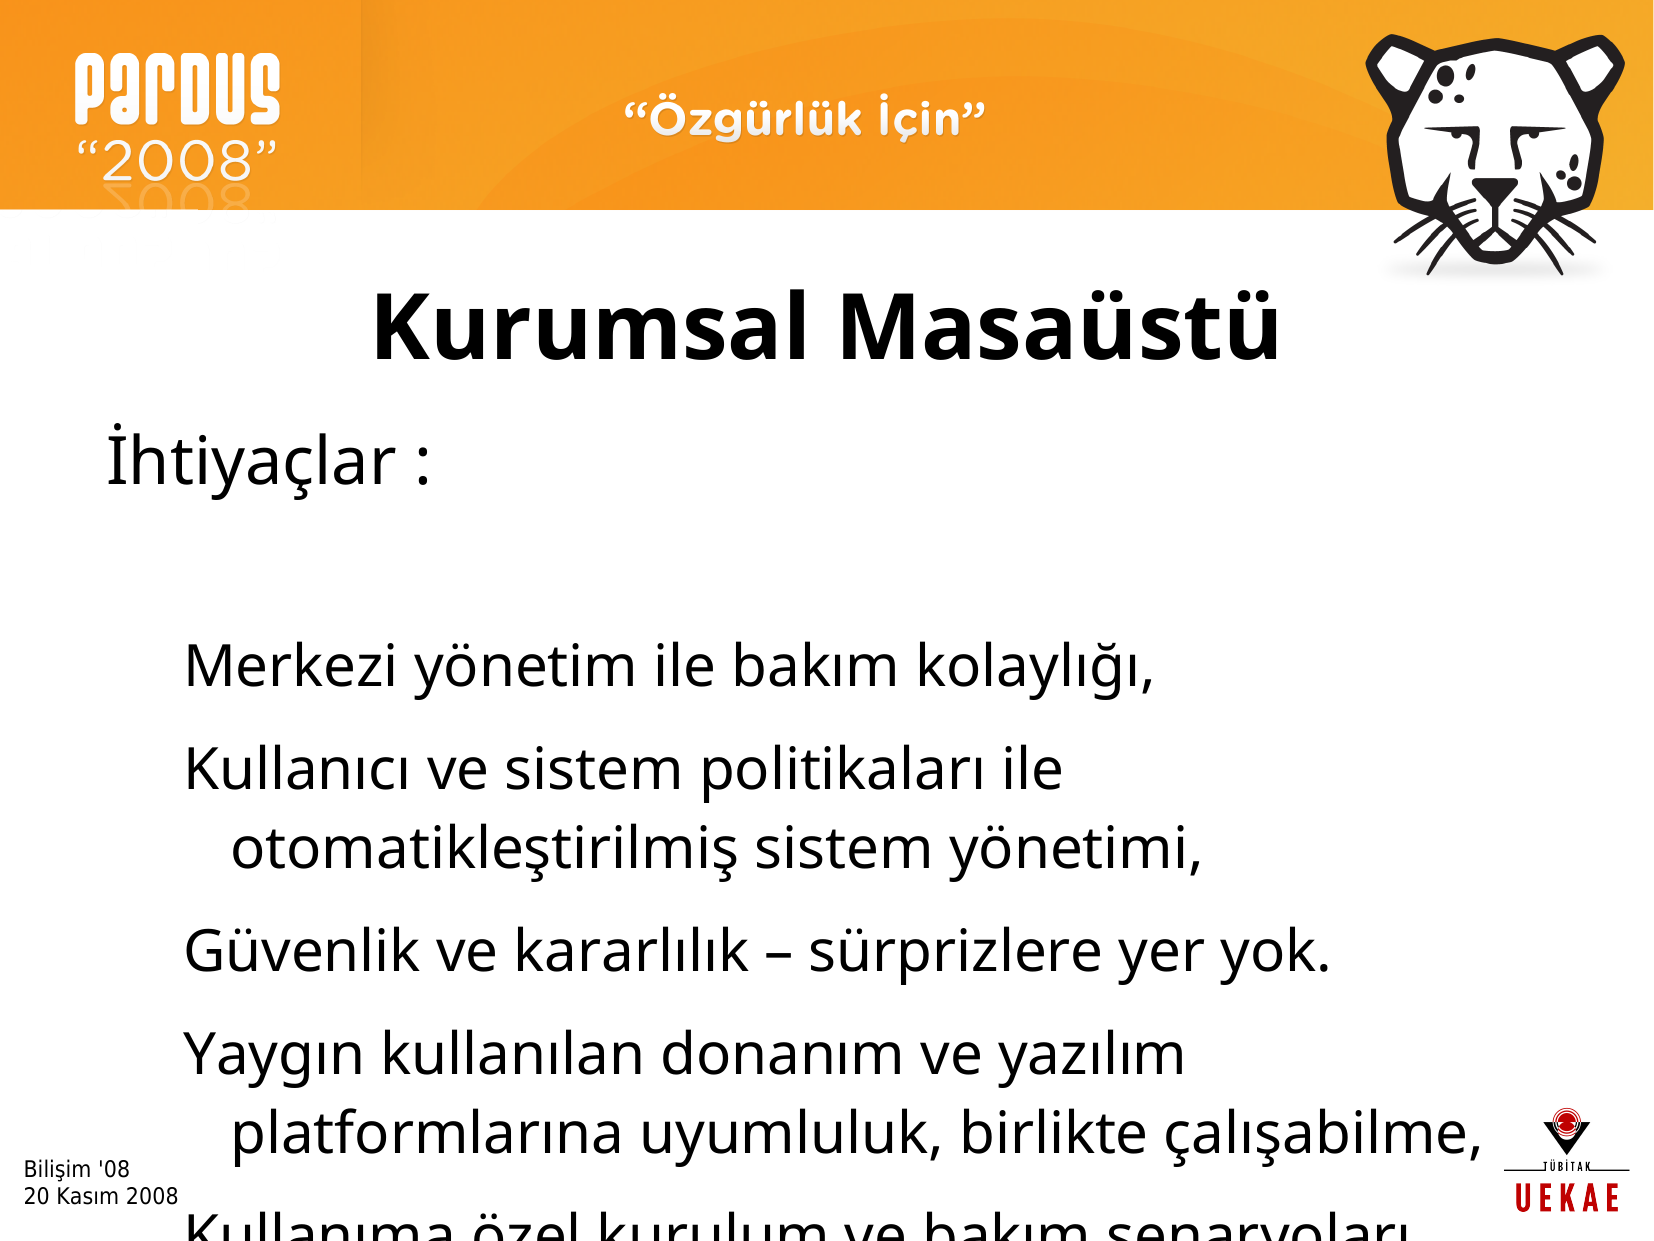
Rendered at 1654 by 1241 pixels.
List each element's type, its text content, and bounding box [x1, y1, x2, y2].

title Kurumsal Masaüstü [82, 220, 1571, 428]
list İhtiyaçlar : Merkezi yönetim ile bakım kolaylığı, Kullanıcı ve sistem politikaları ile otomatikleştirilmiş sistem yönetimi, Güvenlik ve kararlılık – sürprizlere yer yok. Yaygın kullanılan donanım ve yazılım platformlarına uyumluluk, birlikte çalışabilme, Kullanıma özel kurulum ve bakım senaryoları. [88, 413, 1571, 1235]
picture [1571, 1104, 1634, 1215]
picture [0, 0, 1654, 293]
